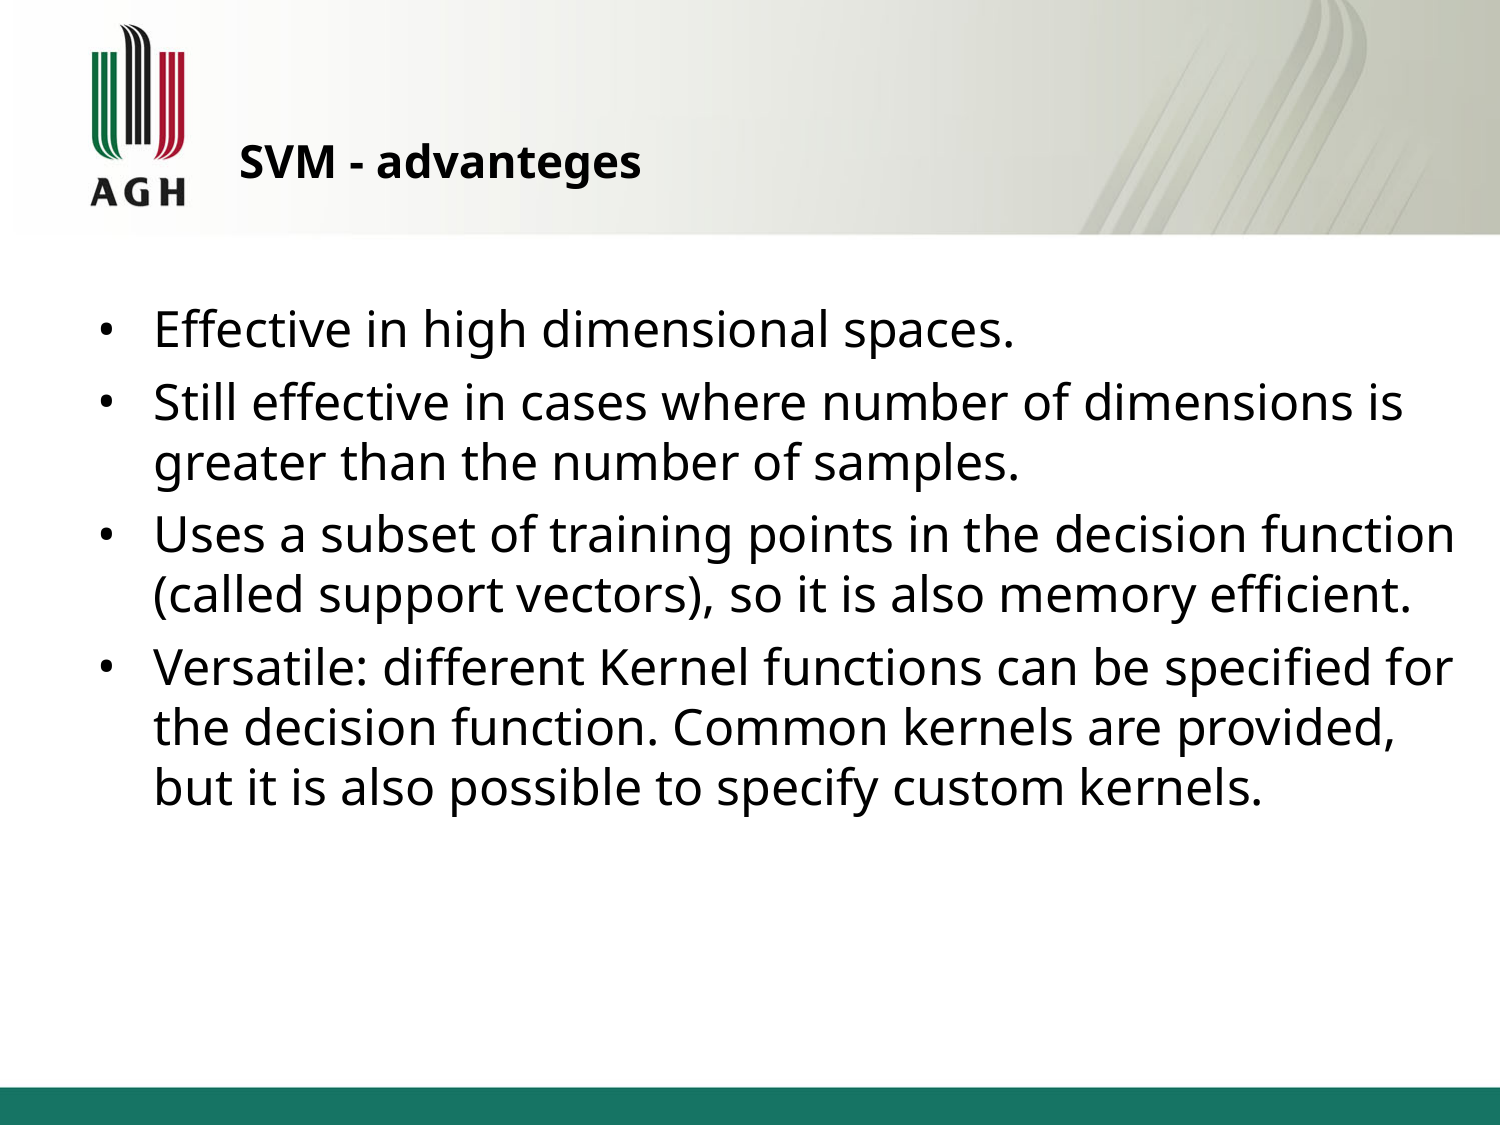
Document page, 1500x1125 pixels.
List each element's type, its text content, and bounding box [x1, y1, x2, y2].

text_box SVM - advanteges [224, 125, 1500, 196]
picture [0, 0, 1500, 1125]
text_box Effective in high dimensional spaces. Still effective in cases where number of dimensions is greater than the number of samples. Uses a subset of training points in the decision function (called support vectors), so it is also memory efficient. Versatile: different Kernel functions can be specified for the decision function. Common kernels are provided, but it is also possible to specify custom kernels. [82, 290, 1500, 1010]
